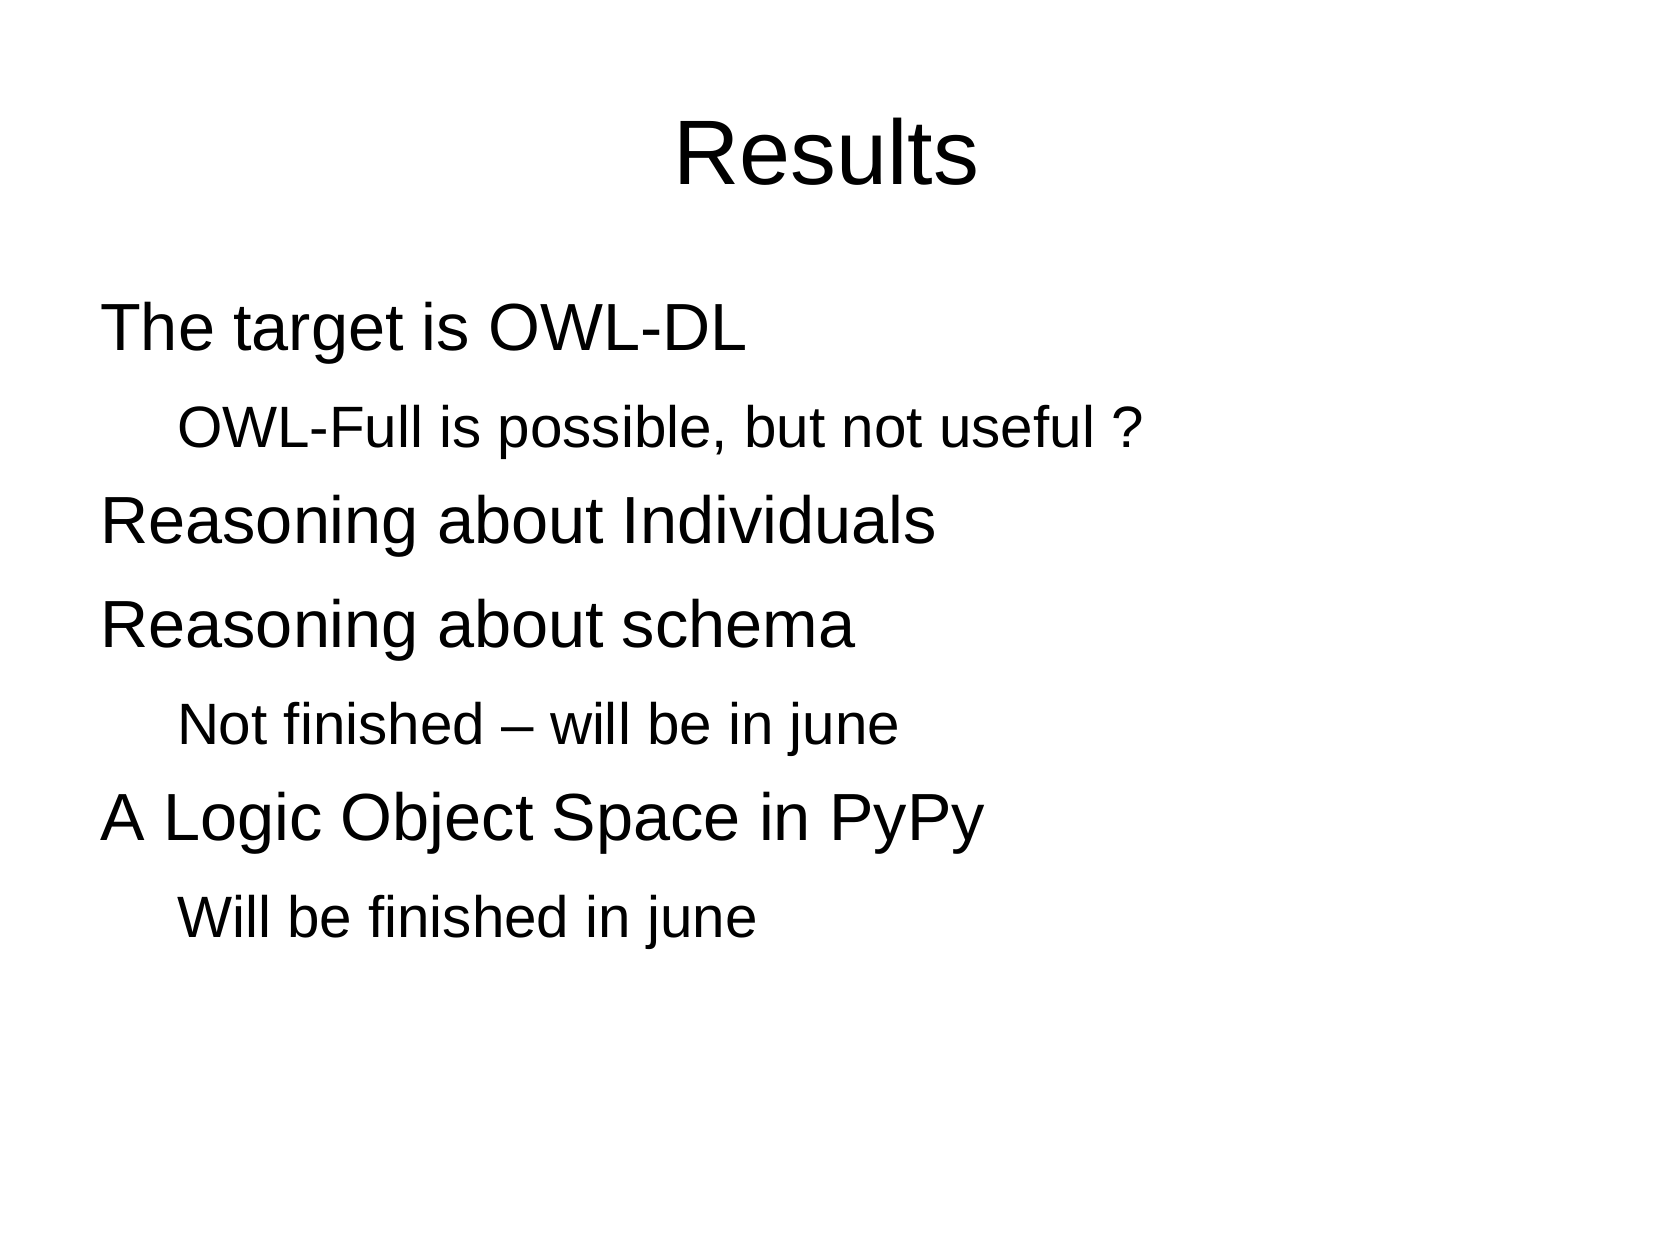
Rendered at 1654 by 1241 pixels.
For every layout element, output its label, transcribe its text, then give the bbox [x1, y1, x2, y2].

list The target is OWL-DL OWL-Full is possible, but not useful ? Reasoning about Individuals Reasoning about schema Not finished – will be in june A Logic Object Space in PyPy Will be finished in june [82, 290, 1571, 1109]
title Results [82, 49, 1571, 257]
